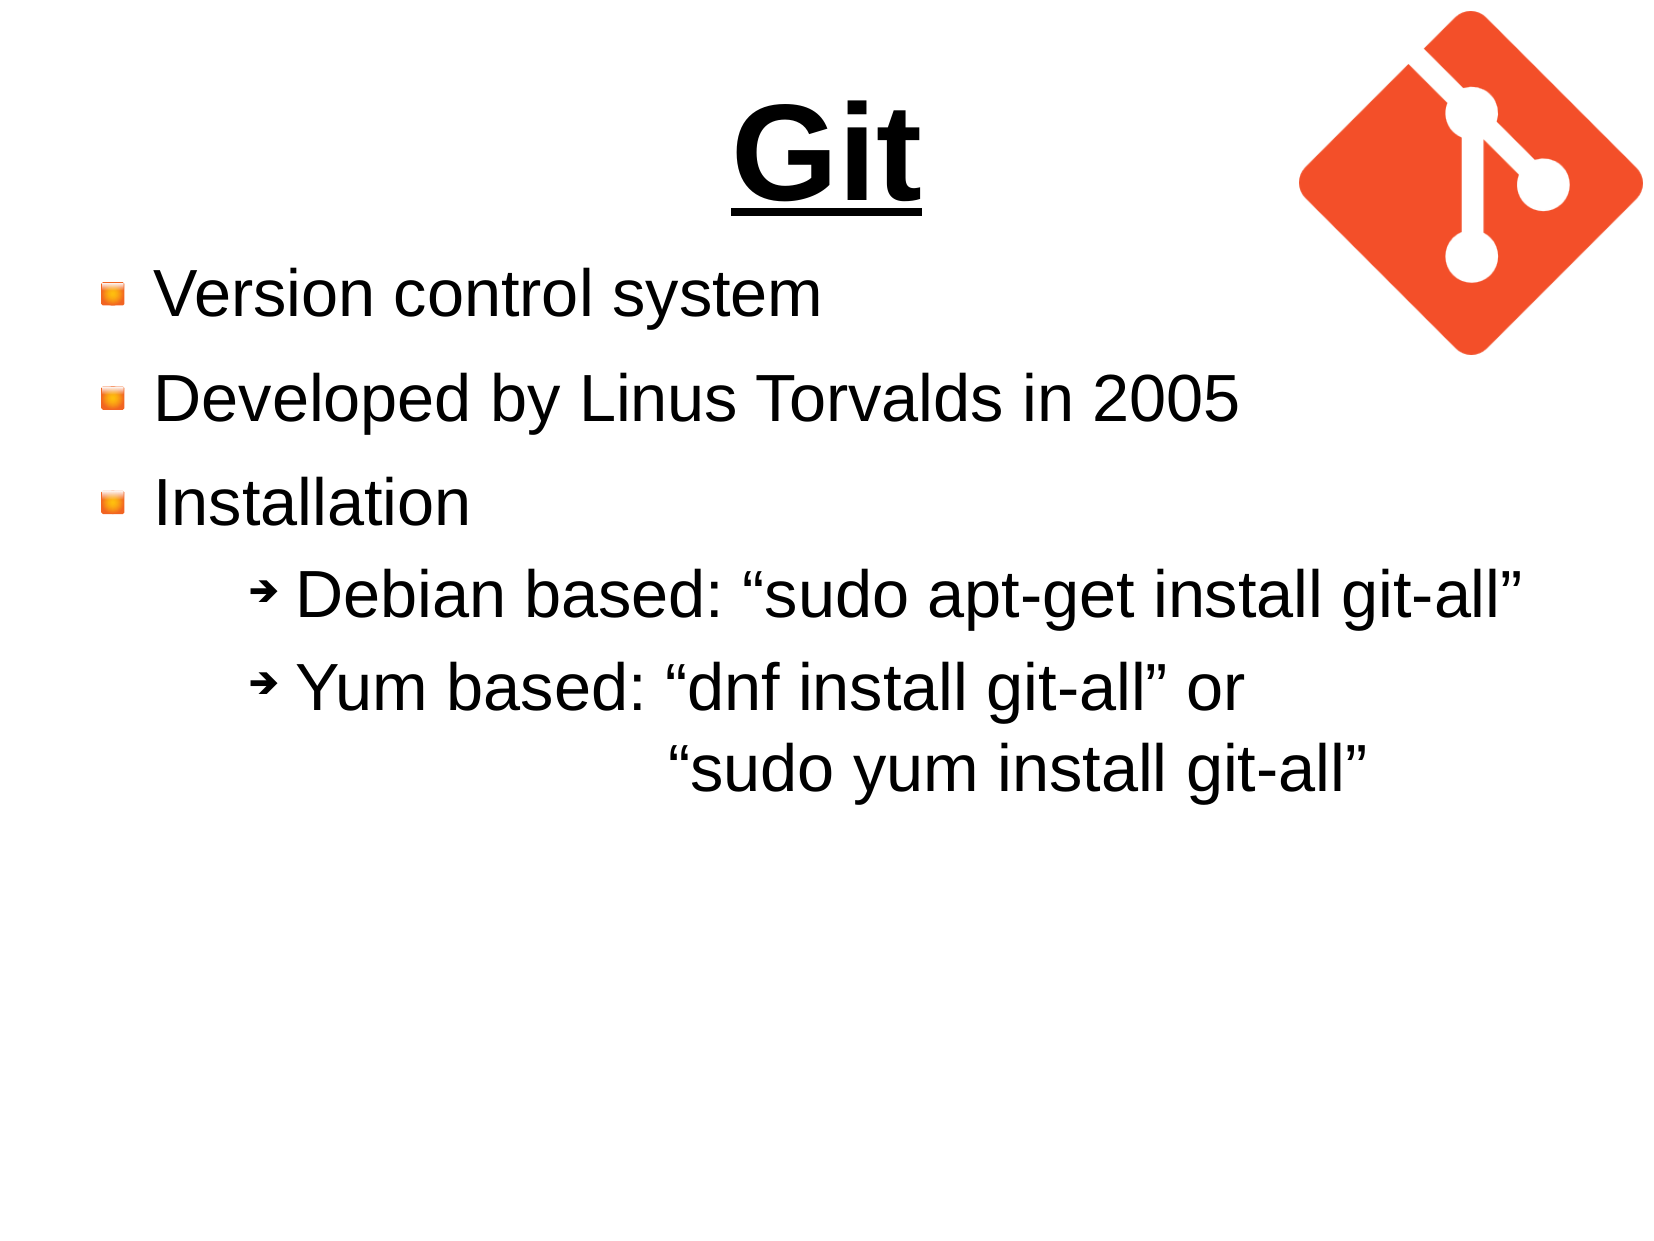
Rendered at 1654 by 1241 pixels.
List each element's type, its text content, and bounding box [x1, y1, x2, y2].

list Version control system Developed by Linus Torvalds in 2005 Installation Debian based: “sudo apt-get install git-all” Yum based: “dnf install git-all” or “sudo yum install git-all” [82, 256, 1571, 1182]
picture [1299, 11, 1643, 355]
title Git [82, 49, 1299, 256]
